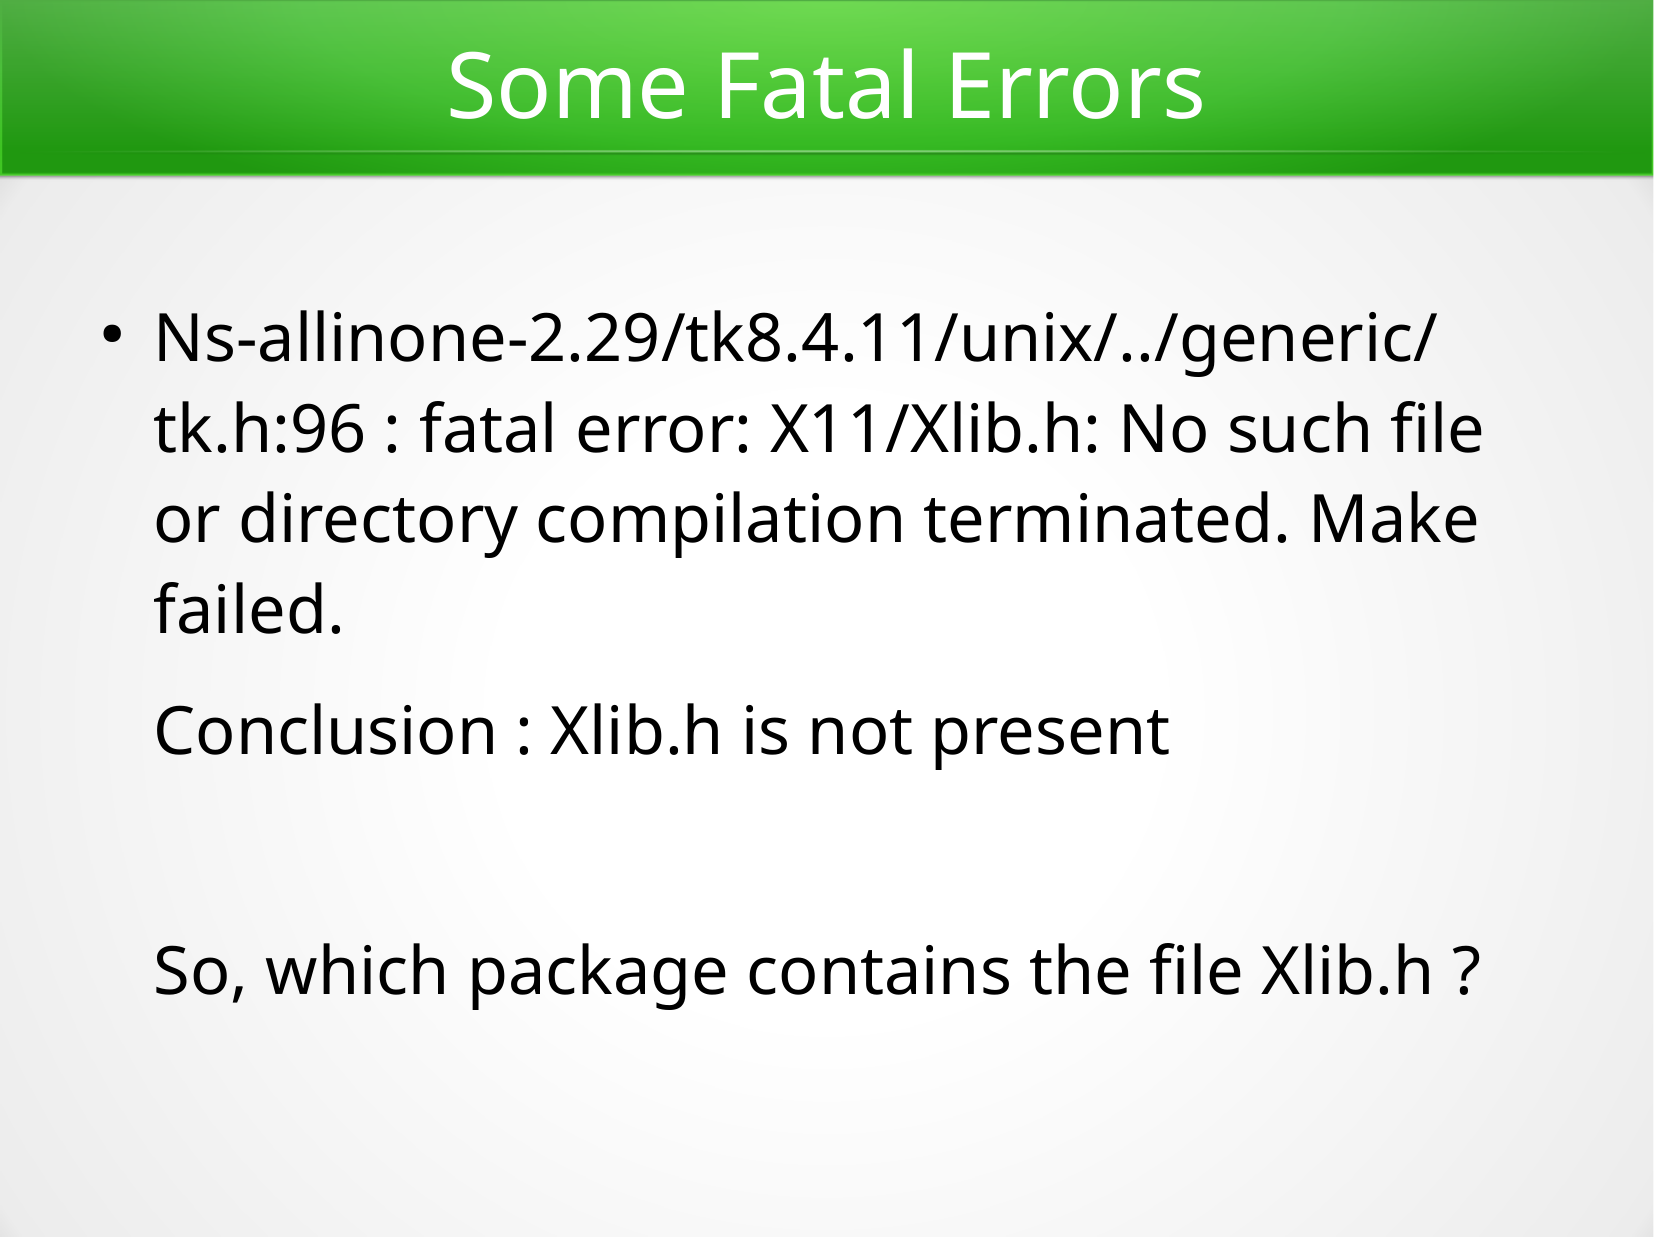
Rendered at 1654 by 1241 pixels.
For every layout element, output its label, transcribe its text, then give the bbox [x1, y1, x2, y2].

list Ns-allinone-2.29/tk8.4.11/unix/../generic/tk.h:96 : fatal error: X11/Xlib.h: No such file or directory compilation terminated. Make failed. Conclusion : Xlib.h is not present So, which package contains the file Xlib.h ? [82, 290, 1571, 1109]
title Some Fatal Errors [82, 11, 1571, 154]
picture [0, 0, 1654, 1237]
